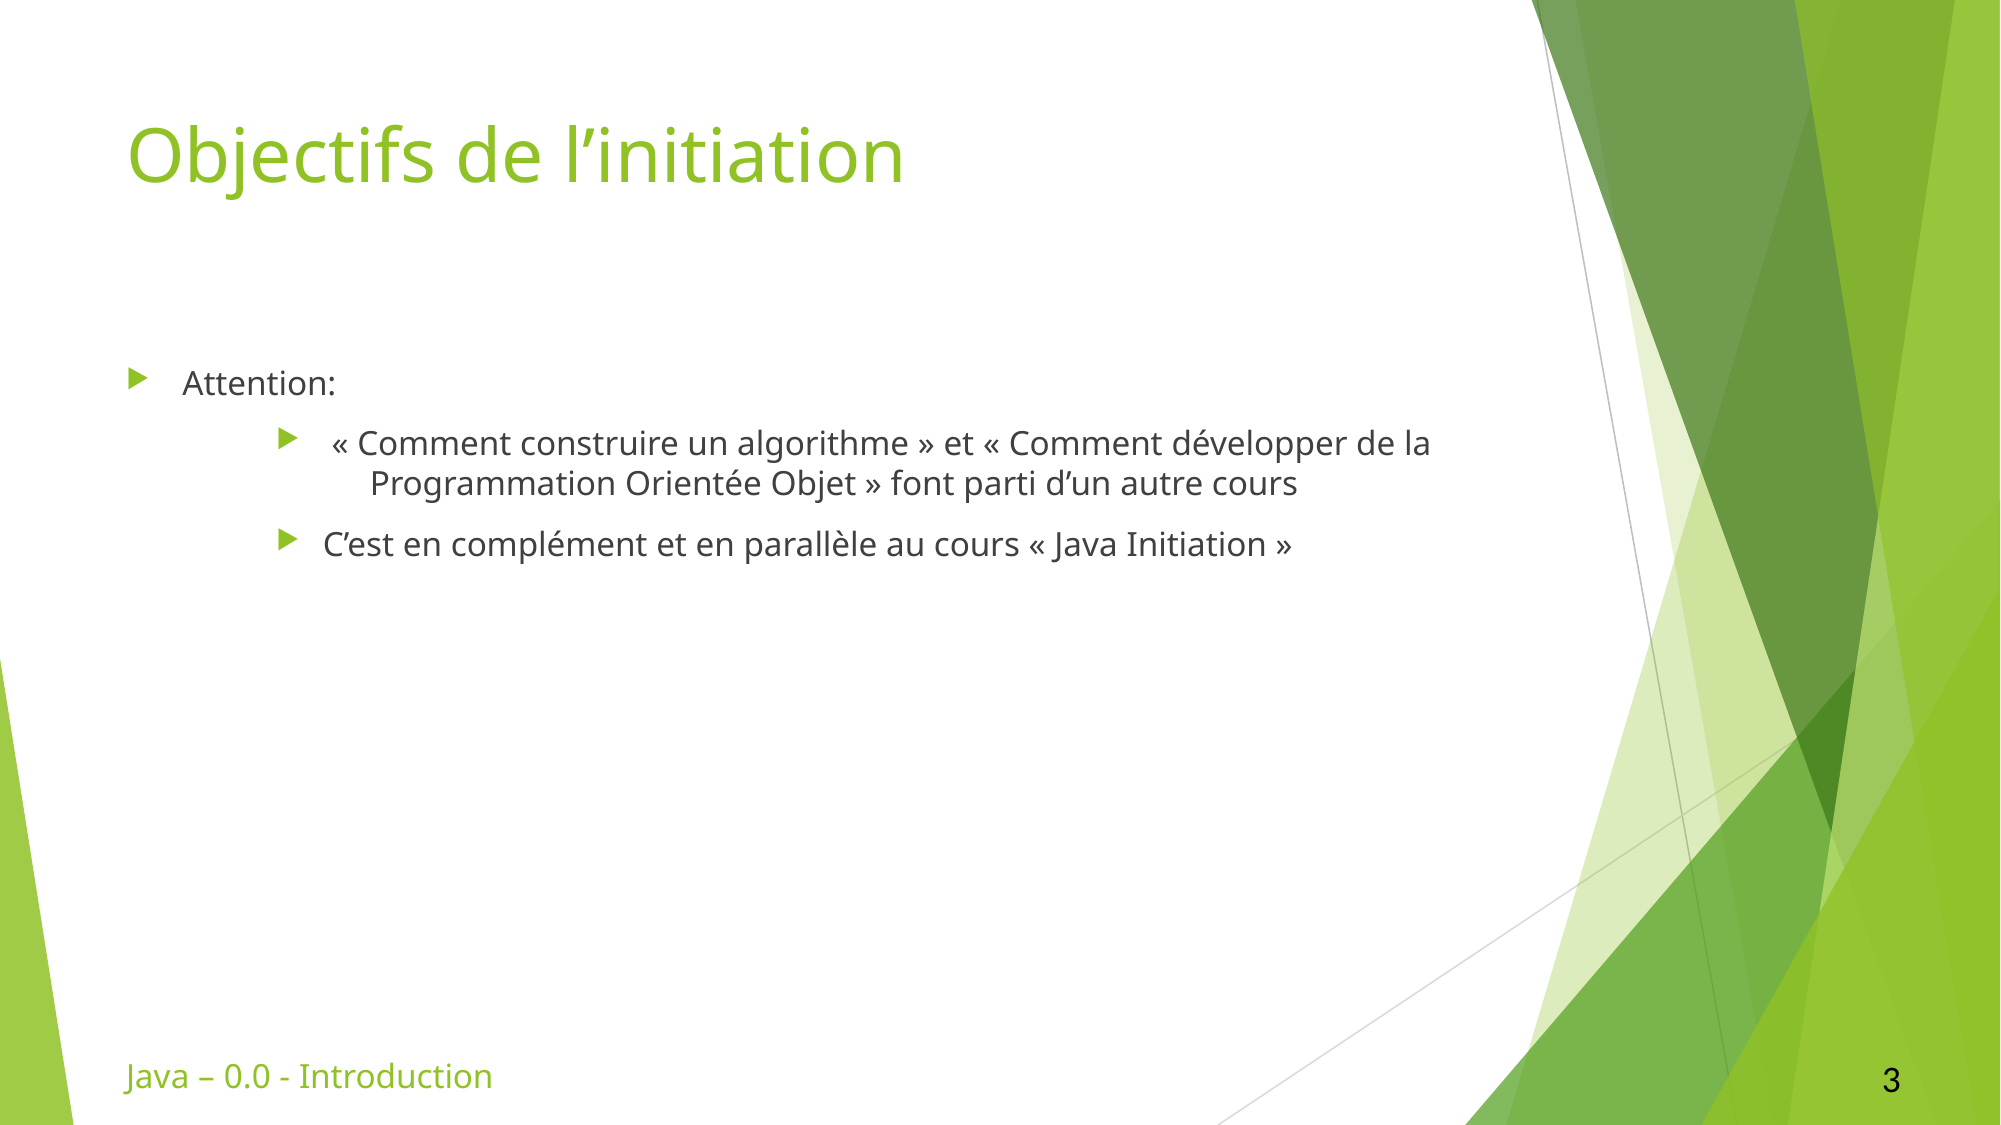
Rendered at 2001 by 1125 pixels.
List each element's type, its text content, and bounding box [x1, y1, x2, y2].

list Attention: « Comment construire un algorithme » et « Comment développer de la Programmation Orientée Objet » font parti d’un autre cours C’est en complément et en parallèle au cours « Java Initiation » [111, 354, 1522, 992]
title Objectifs de l’initiation [111, 99, 1522, 317]
text_box Java – 0.0 - Introduction [111, 1047, 1094, 1109]
text_box [1866, 1047, 1979, 1108]
